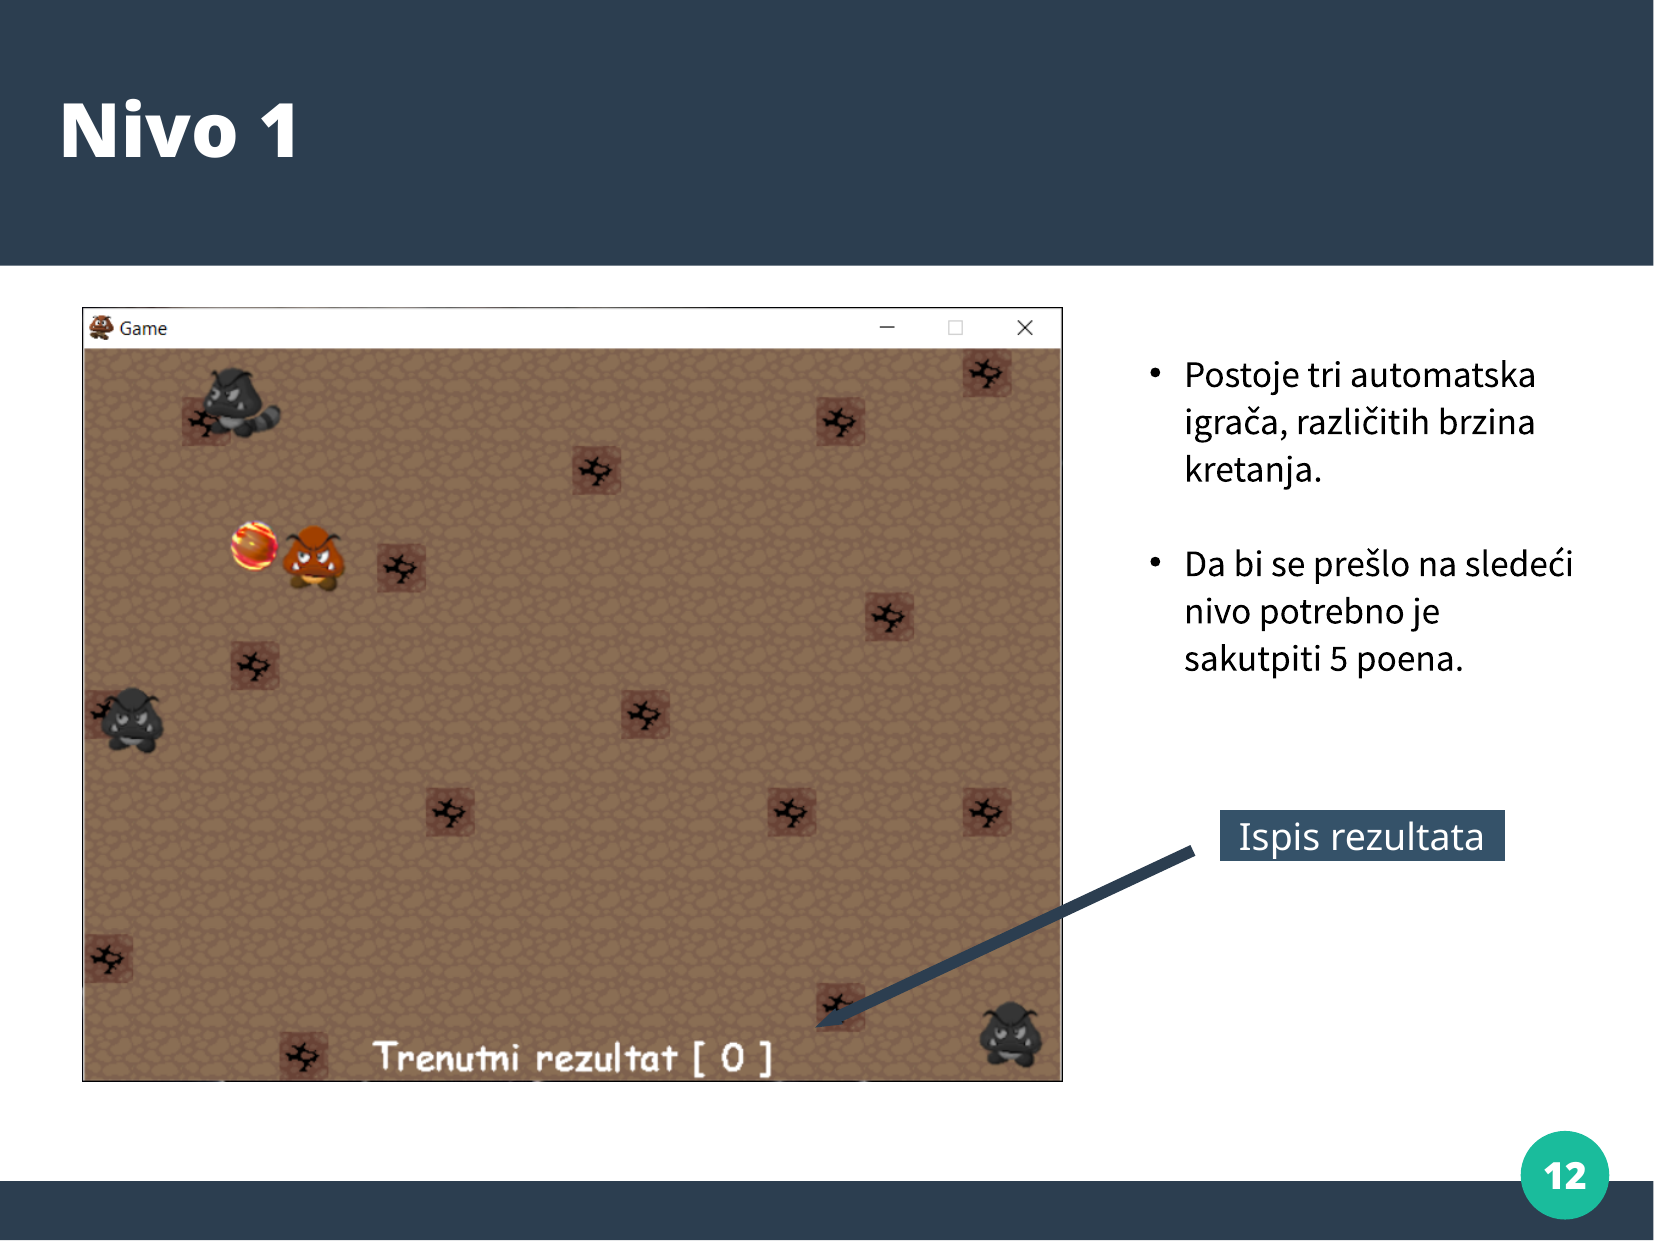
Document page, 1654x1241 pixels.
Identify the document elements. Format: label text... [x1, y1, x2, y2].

text_box [1262, 415, 1277, 435]
text_box [1347, 557, 1364, 577]
text_box [1232, 604, 1250, 624]
text_box [1315, 652, 1319, 671]
text_box [1273, 652, 1290, 679]
text_box [1288, 557, 1304, 577]
text_box [1300, 647, 1313, 672]
text_box [1187, 551, 1206, 577]
text_box [1253, 368, 1271, 388]
text_box [1423, 604, 1439, 624]
text_box [1280, 429, 1287, 441]
text_box [1187, 454, 1203, 482]
text_box [1293, 652, 1298, 671]
text_box [1270, 368, 1279, 396]
text_box [1491, 557, 1508, 577]
text_box [1150, 556, 1161, 567]
text_box [1499, 415, 1515, 435]
text_box [1261, 604, 1278, 632]
text_box [1483, 549, 1489, 577]
text_box [1267, 462, 1283, 482]
text_box [1214, 605, 1231, 624]
text_box [1330, 646, 1347, 672]
text_box [1472, 363, 1499, 388]
text_box [1315, 604, 1326, 624]
text_box [1272, 557, 1286, 577]
text_box [1208, 557, 1224, 577]
text_box [1403, 416, 1407, 435]
text_box [1206, 368, 1223, 388]
text_box [1367, 604, 1382, 624]
text_box [1247, 406, 1260, 413]
text_box [1225, 368, 1240, 388]
text_box [1281, 604, 1299, 624]
text_box [1386, 604, 1404, 624]
text_box [1391, 557, 1409, 577]
text_box [1437, 652, 1453, 672]
text_box [1300, 600, 1312, 624]
text_box [1556, 546, 1564, 555]
text_box [1378, 652, 1396, 672]
text_box [1215, 415, 1226, 435]
text_box [1440, 407, 1457, 435]
text_box [1283, 368, 1299, 388]
text_box [1549, 557, 1564, 577]
text_box [1346, 596, 1363, 624]
text_box [1412, 407, 1428, 435]
text_box [1531, 557, 1547, 577]
text_box [1150, 367, 1161, 378]
text_box [1461, 415, 1472, 435]
text_box [1465, 557, 1480, 577]
text_box [1239, 652, 1255, 672]
text_box Ispis rezultata [1204, 803, 1560, 866]
text_box [1519, 415, 1534, 435]
text_box [1187, 416, 1191, 435]
text_box [1363, 415, 1378, 435]
text_box [1371, 368, 1387, 388]
text_box [1205, 462, 1216, 482]
text_box [1217, 462, 1233, 483]
text_box [1283, 463, 1292, 490]
text_box [1309, 415, 1325, 435]
text_box [1388, 410, 1400, 435]
text_box [1323, 368, 1334, 387]
text_box [1519, 368, 1534, 388]
text_box [1367, 548, 1379, 555]
text_box [1424, 368, 1451, 387]
text_box [1410, 605, 1419, 632]
text_box [1185, 652, 1199, 672]
text_box [1315, 557, 1332, 584]
text_box [1390, 363, 1402, 388]
text_box [1365, 557, 1380, 577]
text_box [1472, 415, 1487, 435]
text_box [1510, 549, 1527, 577]
text_box [1358, 652, 1375, 679]
text_box [1298, 415, 1309, 435]
text_box [1336, 557, 1347, 577]
text_box [1207, 605, 1211, 624]
text_box [1420, 557, 1436, 577]
text_box [1398, 652, 1415, 672]
text_box [1490, 416, 1494, 435]
text_box [1226, 415, 1241, 435]
picture [82, 307, 1063, 1082]
text_box [1418, 652, 1433, 671]
text_box [1366, 406, 1378, 413]
text_box [1502, 360, 1518, 387]
text_box [1336, 368, 1340, 387]
text_box [1201, 652, 1217, 672]
text_box [1247, 462, 1262, 483]
text_box [1308, 363, 1320, 388]
text_box [1187, 604, 1202, 624]
text_box [1454, 368, 1470, 388]
text_box [1257, 557, 1261, 577]
text_box [1296, 462, 1311, 483]
text_box [1187, 362, 1204, 387]
text_box [1326, 604, 1342, 624]
text_box [1195, 415, 1212, 443]
title Nivo 1 [59, 49, 1595, 207]
text_box [1221, 644, 1238, 671]
text_box [1381, 416, 1385, 435]
text_box [1327, 415, 1342, 435]
text_box [1245, 415, 1260, 435]
text_box [1258, 647, 1270, 672]
text_box [1236, 549, 1253, 577]
text_box [1383, 549, 1389, 577]
text_box [1351, 368, 1367, 388]
text_box [1234, 458, 1246, 483]
text_box [1345, 407, 1351, 435]
text_box [1440, 557, 1455, 577]
text_box [1403, 368, 1421, 388]
text_box [1355, 416, 1359, 435]
text_box [1240, 363, 1252, 388]
text_box [1567, 557, 1571, 577]
